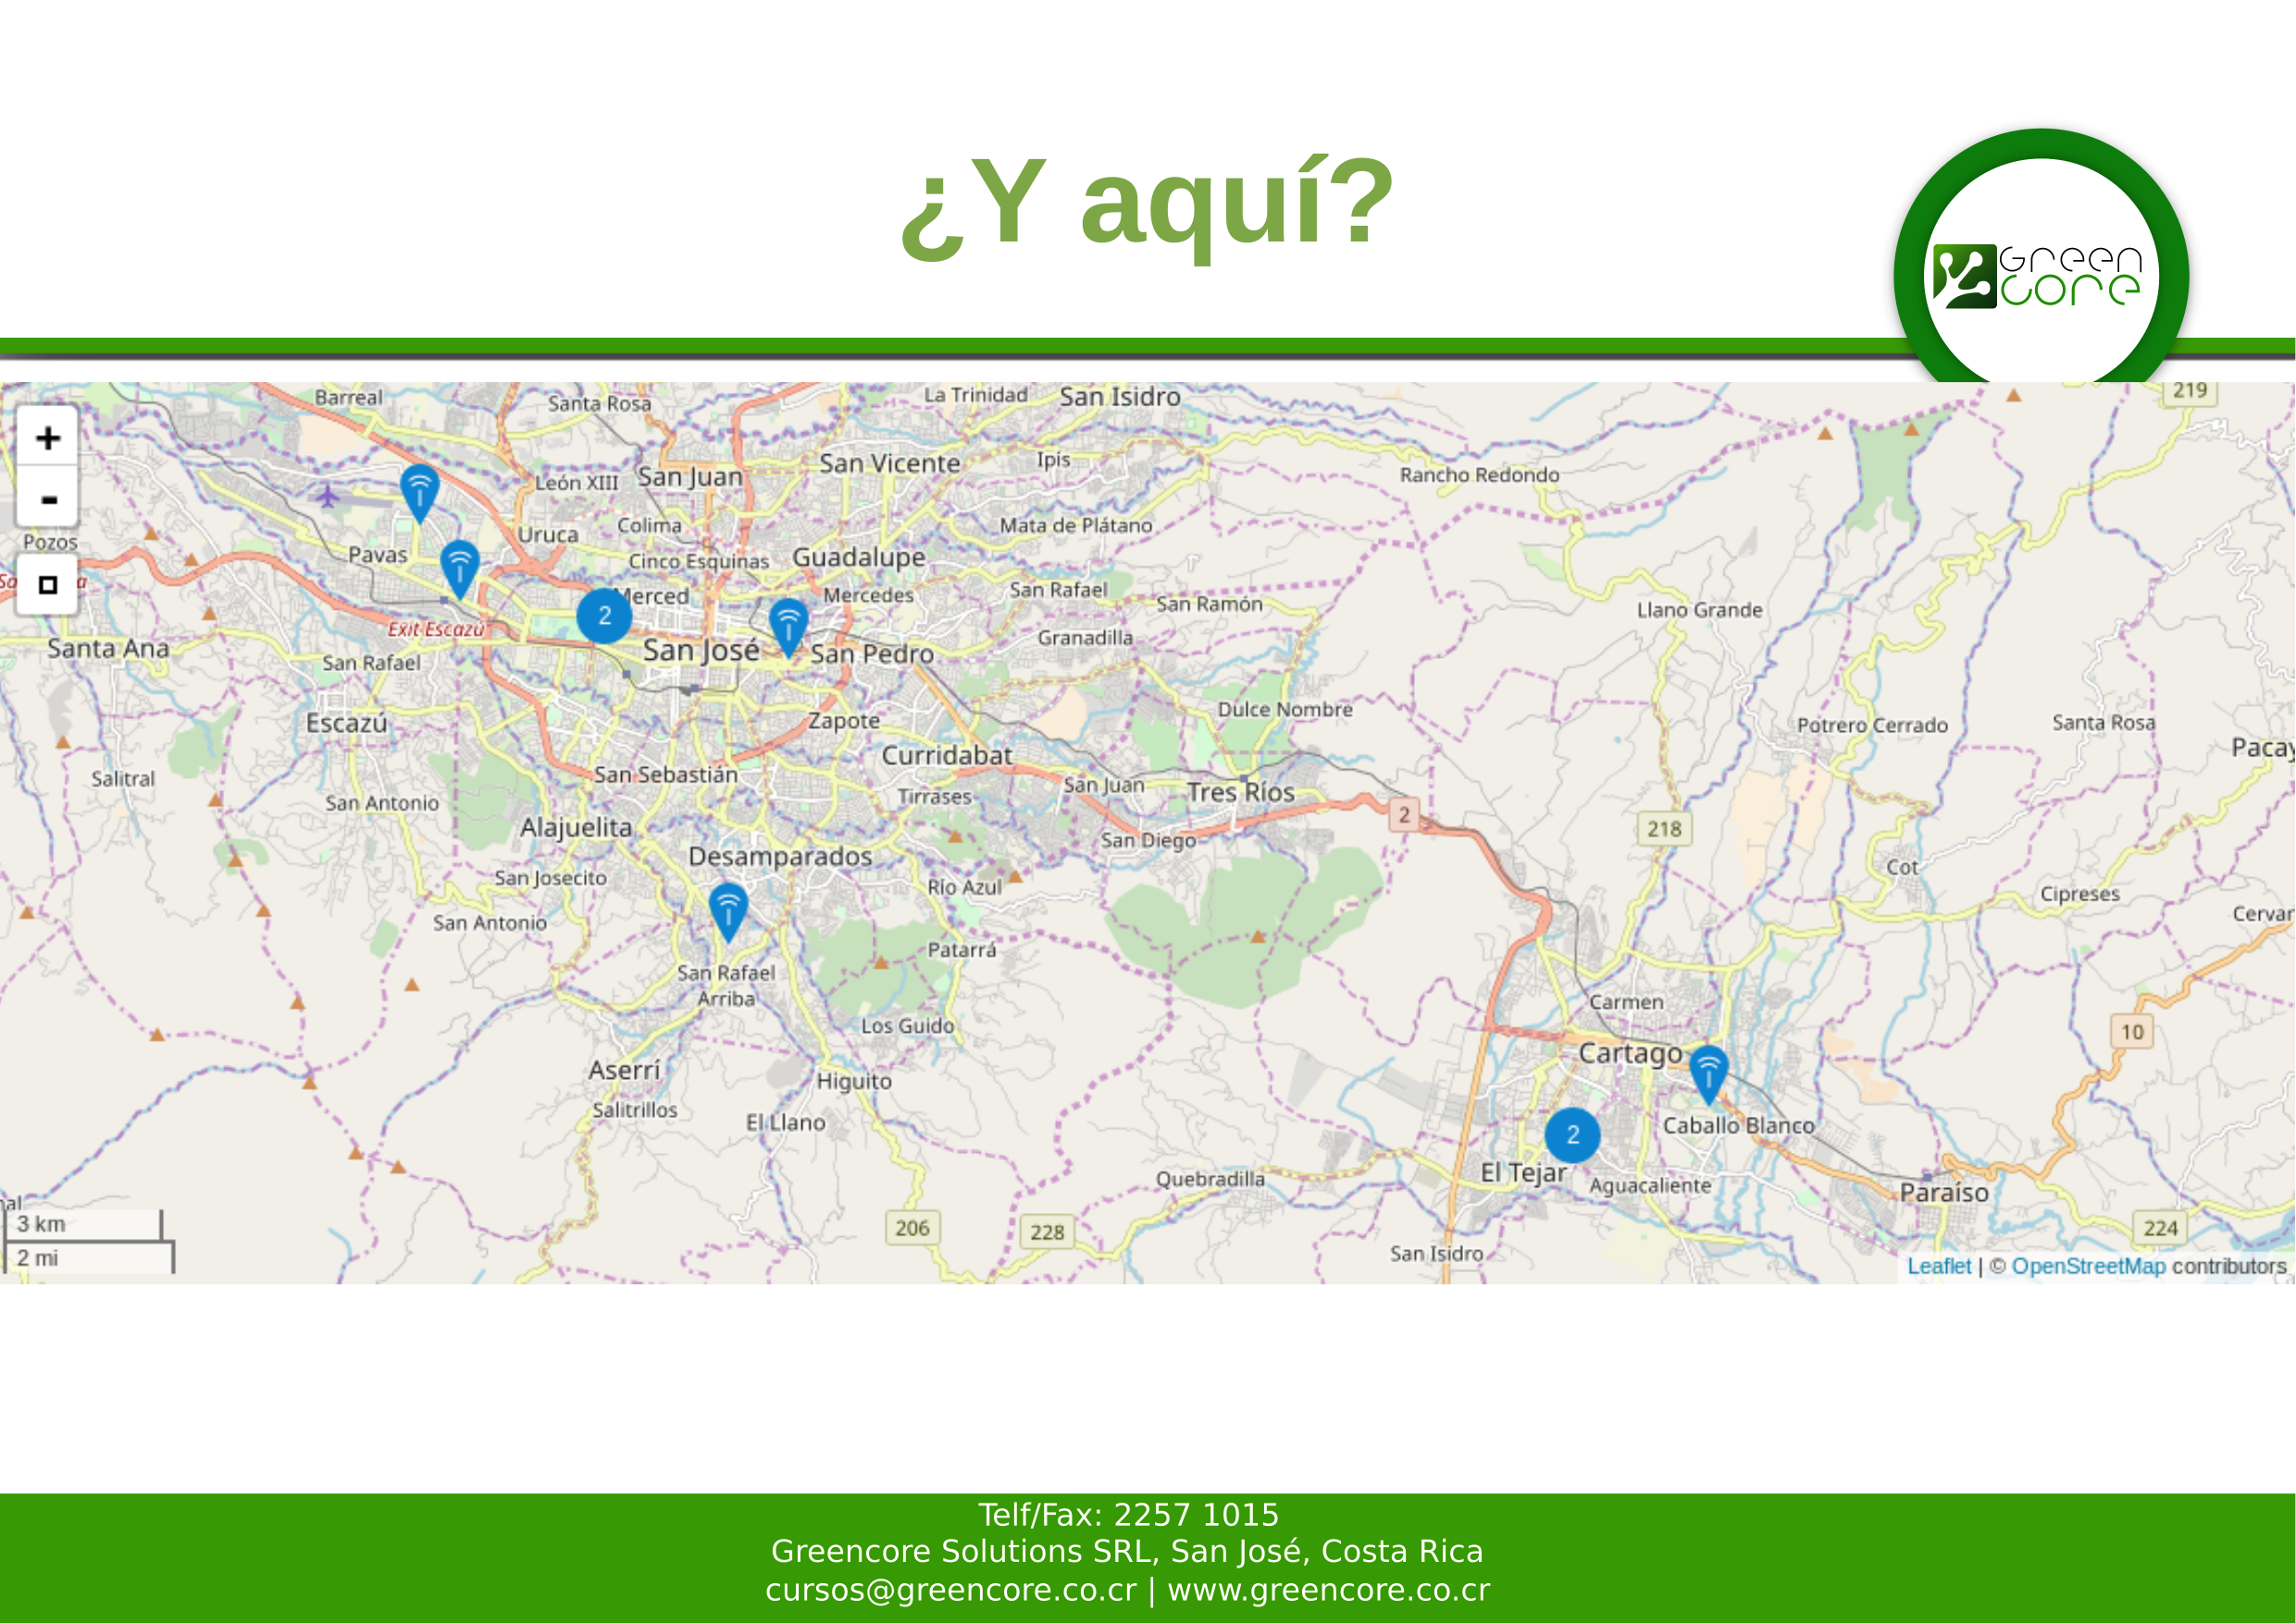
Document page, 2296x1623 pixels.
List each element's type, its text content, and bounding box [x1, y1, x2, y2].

title ¿Y aquí? [115, 64, 2181, 336]
picture [0, 0, 2296, 1623]
